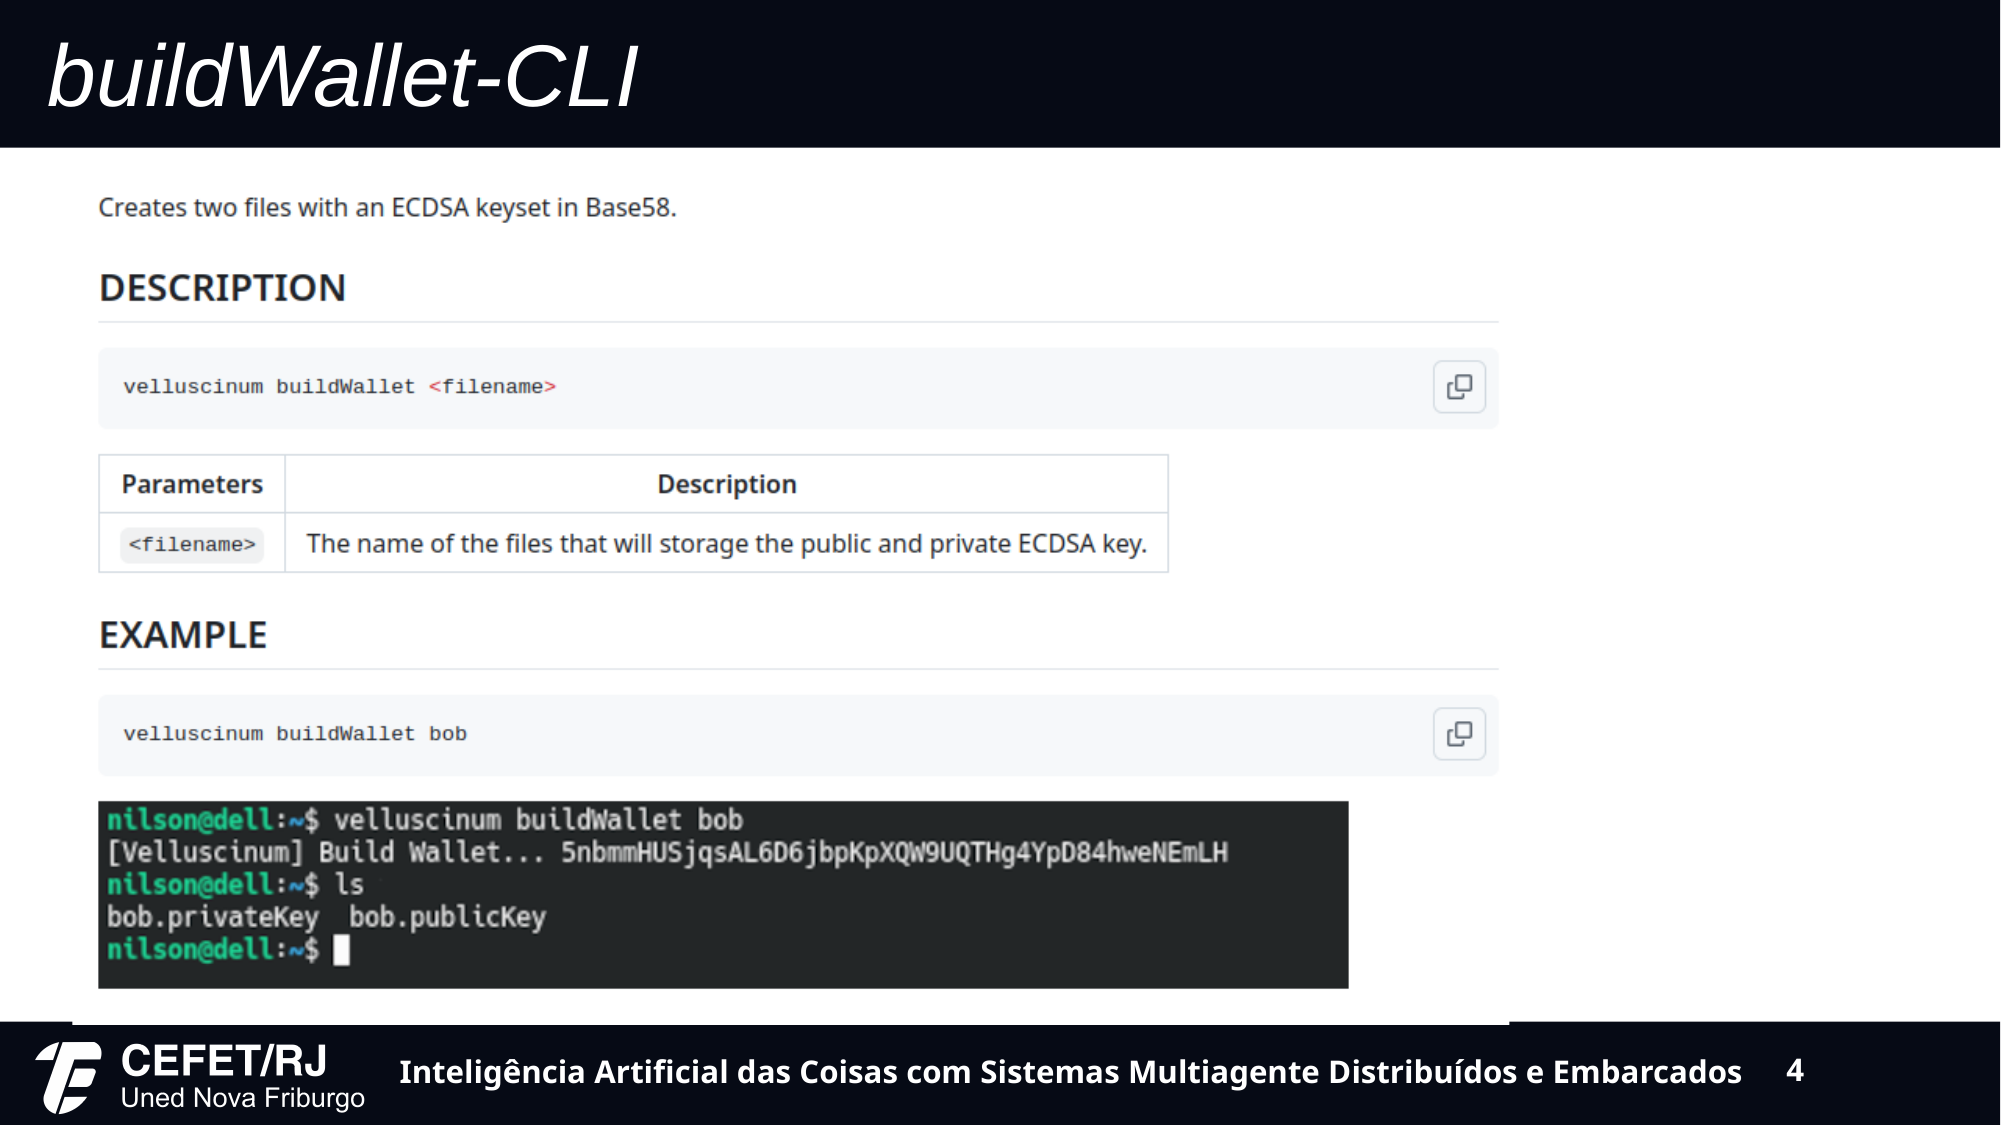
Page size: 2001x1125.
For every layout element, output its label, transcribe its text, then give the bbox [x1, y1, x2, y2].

picture [0, 166, 1510, 1125]
text_box buildWallet-CLI [32, 23, 2000, 237]
